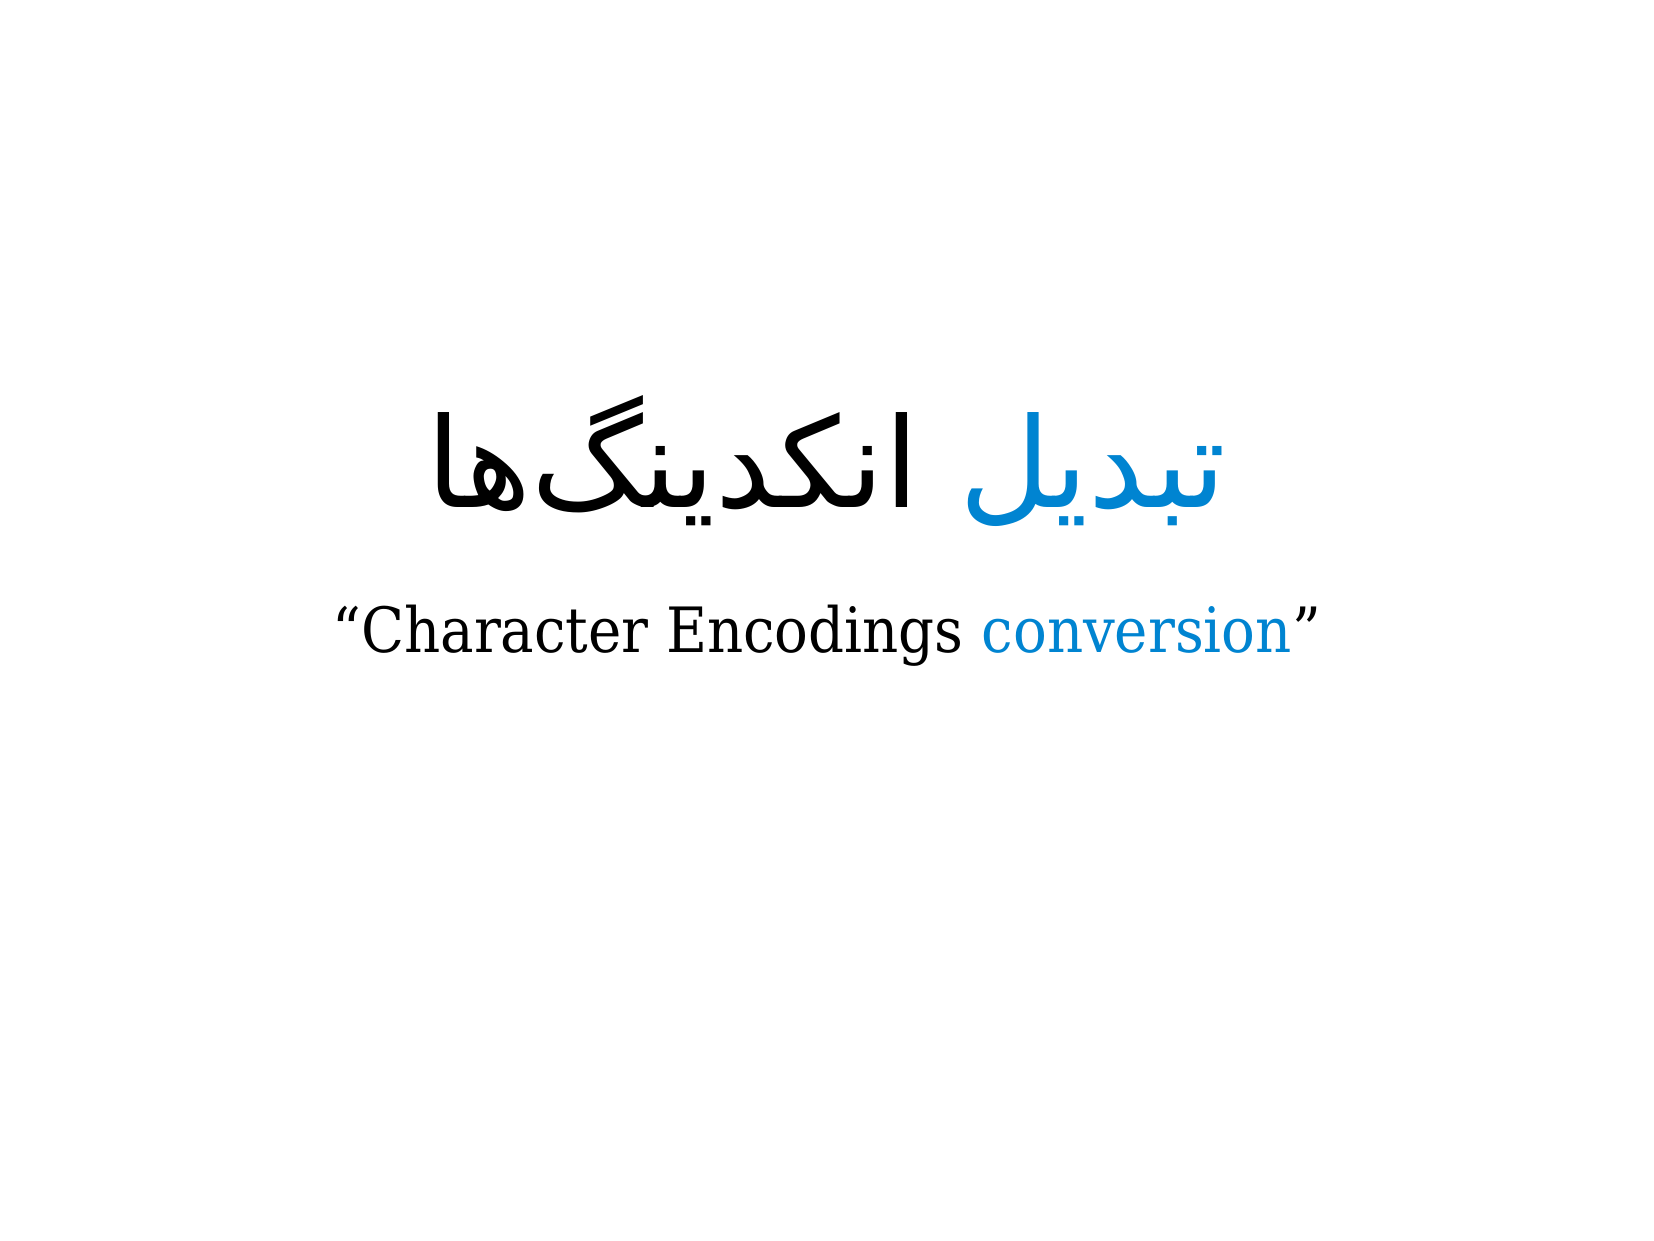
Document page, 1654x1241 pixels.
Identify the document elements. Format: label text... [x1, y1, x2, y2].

text_box تبدیل انکدینگ‌ها “Character Encodings conversion” [82, 49, 1571, 1010]
